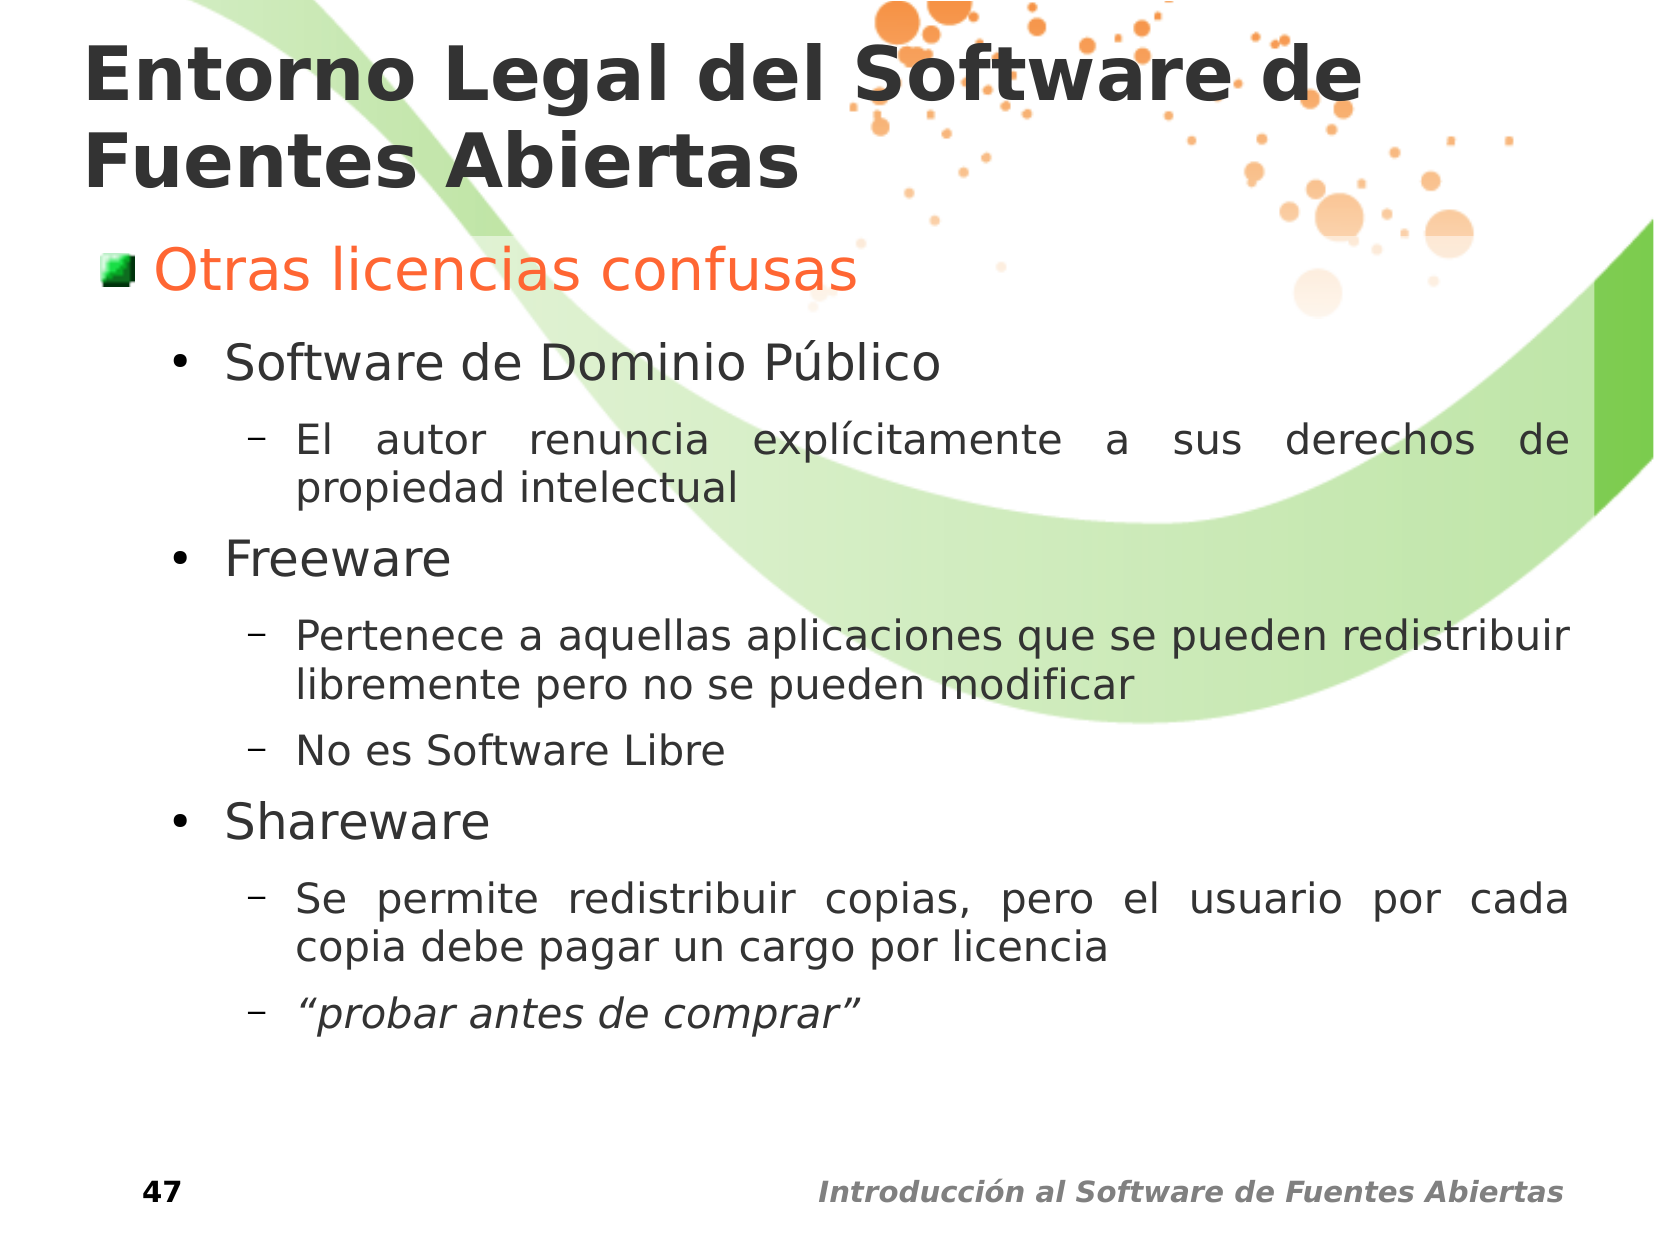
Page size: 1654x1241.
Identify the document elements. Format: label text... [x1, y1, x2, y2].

title Entorno Legal del Software de Fuentes Abiertas [82, 30, 1571, 206]
picture [185, 0, 1654, 754]
list Otras licencias confusas Software de Dominio Público El autor renuncia explícitamente a sus derechos de propiedad intelectual Freeware Pertenece a aquellas aplicaciones que se pueden redistribuir libremente pero no se pueden modificar No es Software Libre Shareware Se permite redistribuir copias, pero el usuario por cada copia debe pagar un cargo por licencia “probar antes de comprar” [82, 236, 1571, 1137]
